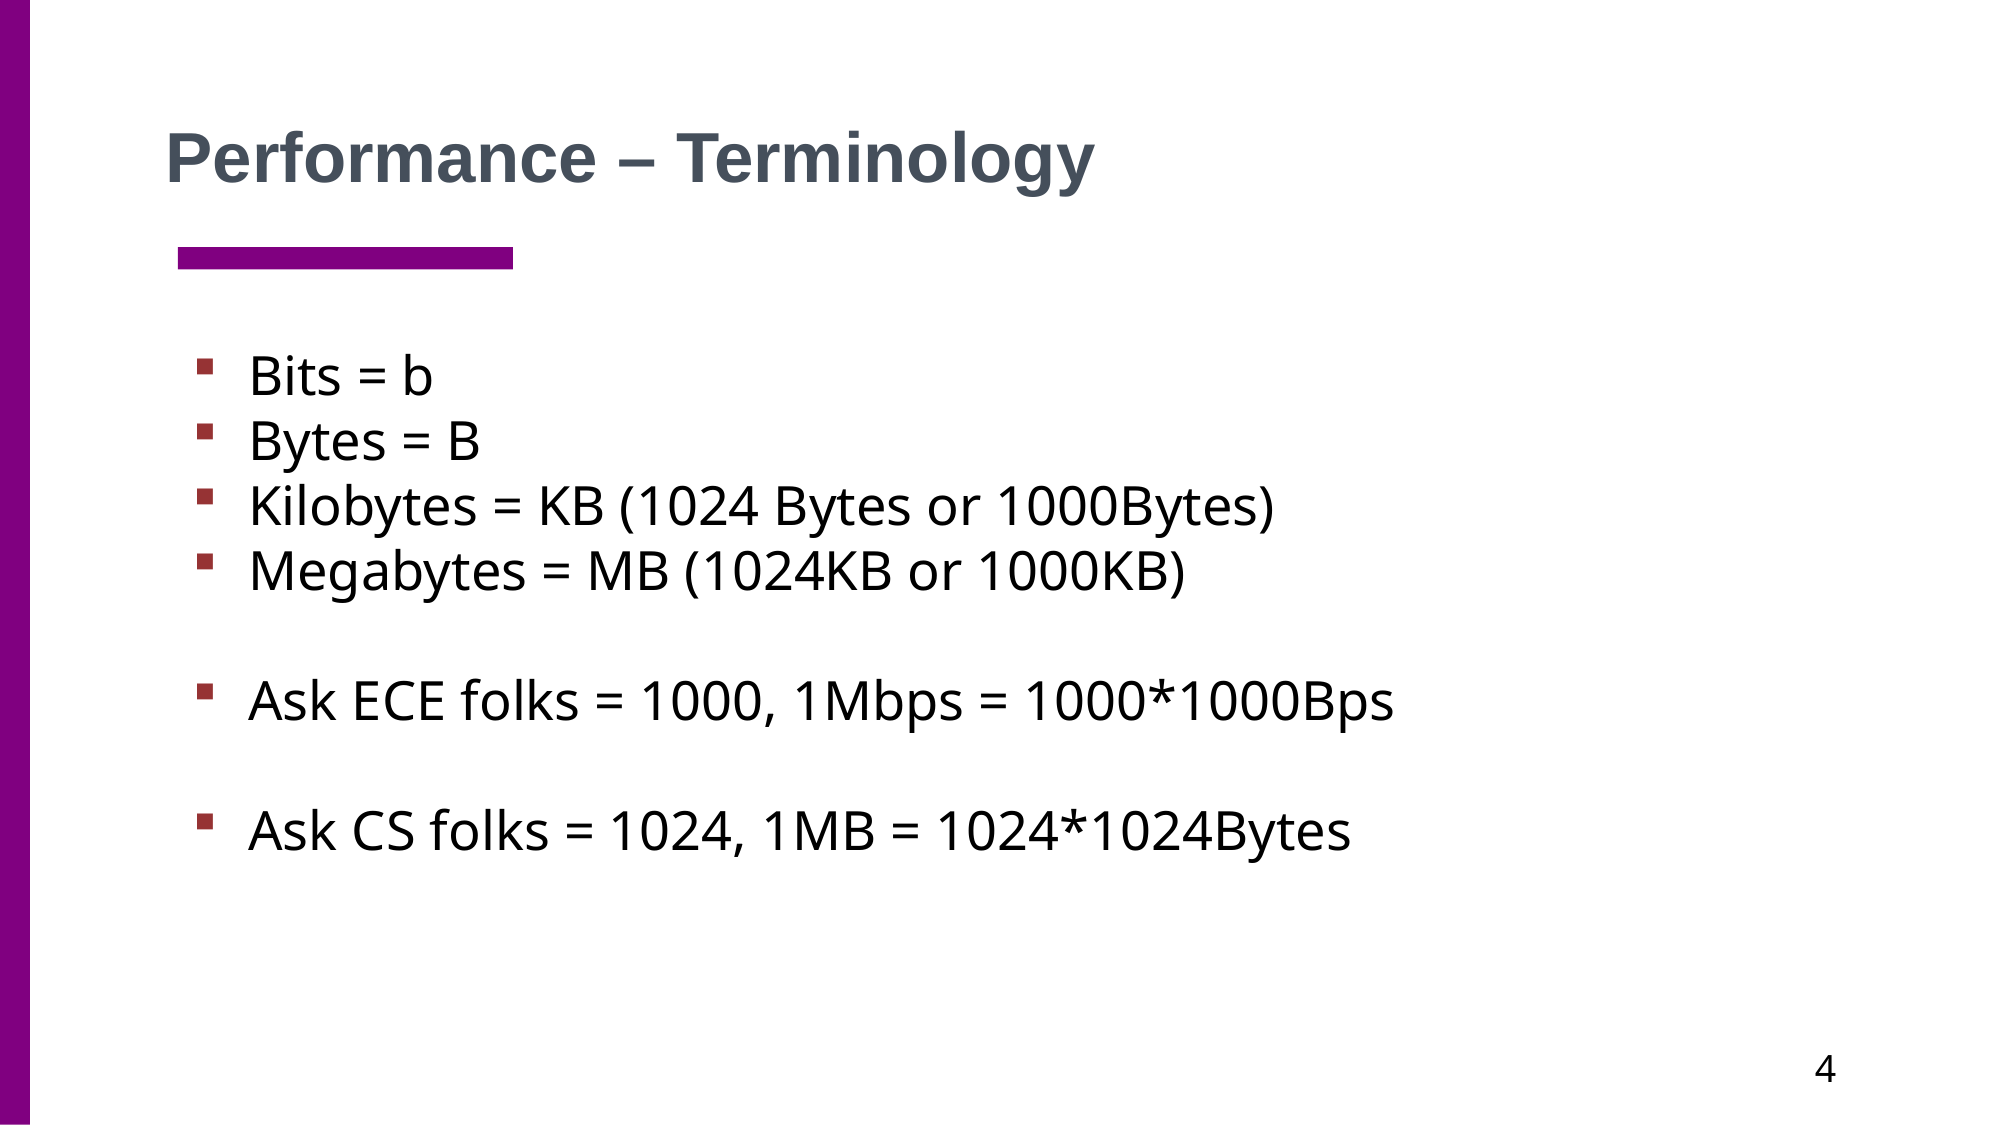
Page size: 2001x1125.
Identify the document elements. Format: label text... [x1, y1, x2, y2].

text_box Performance – Terminology [151, 0, 1849, 212]
text_box Bits = b Bytes = B Kilobytes = KB (1024 Bytes or 1000Bytes) Megabytes = MB (1024KB or 1000KB) Ask ECE folks = 1000, 1Mbps = 1000*1000Bps Ask CS folks = 1024, 1MB = 1024*1024Bytes [177, 326, 1875, 1050]
